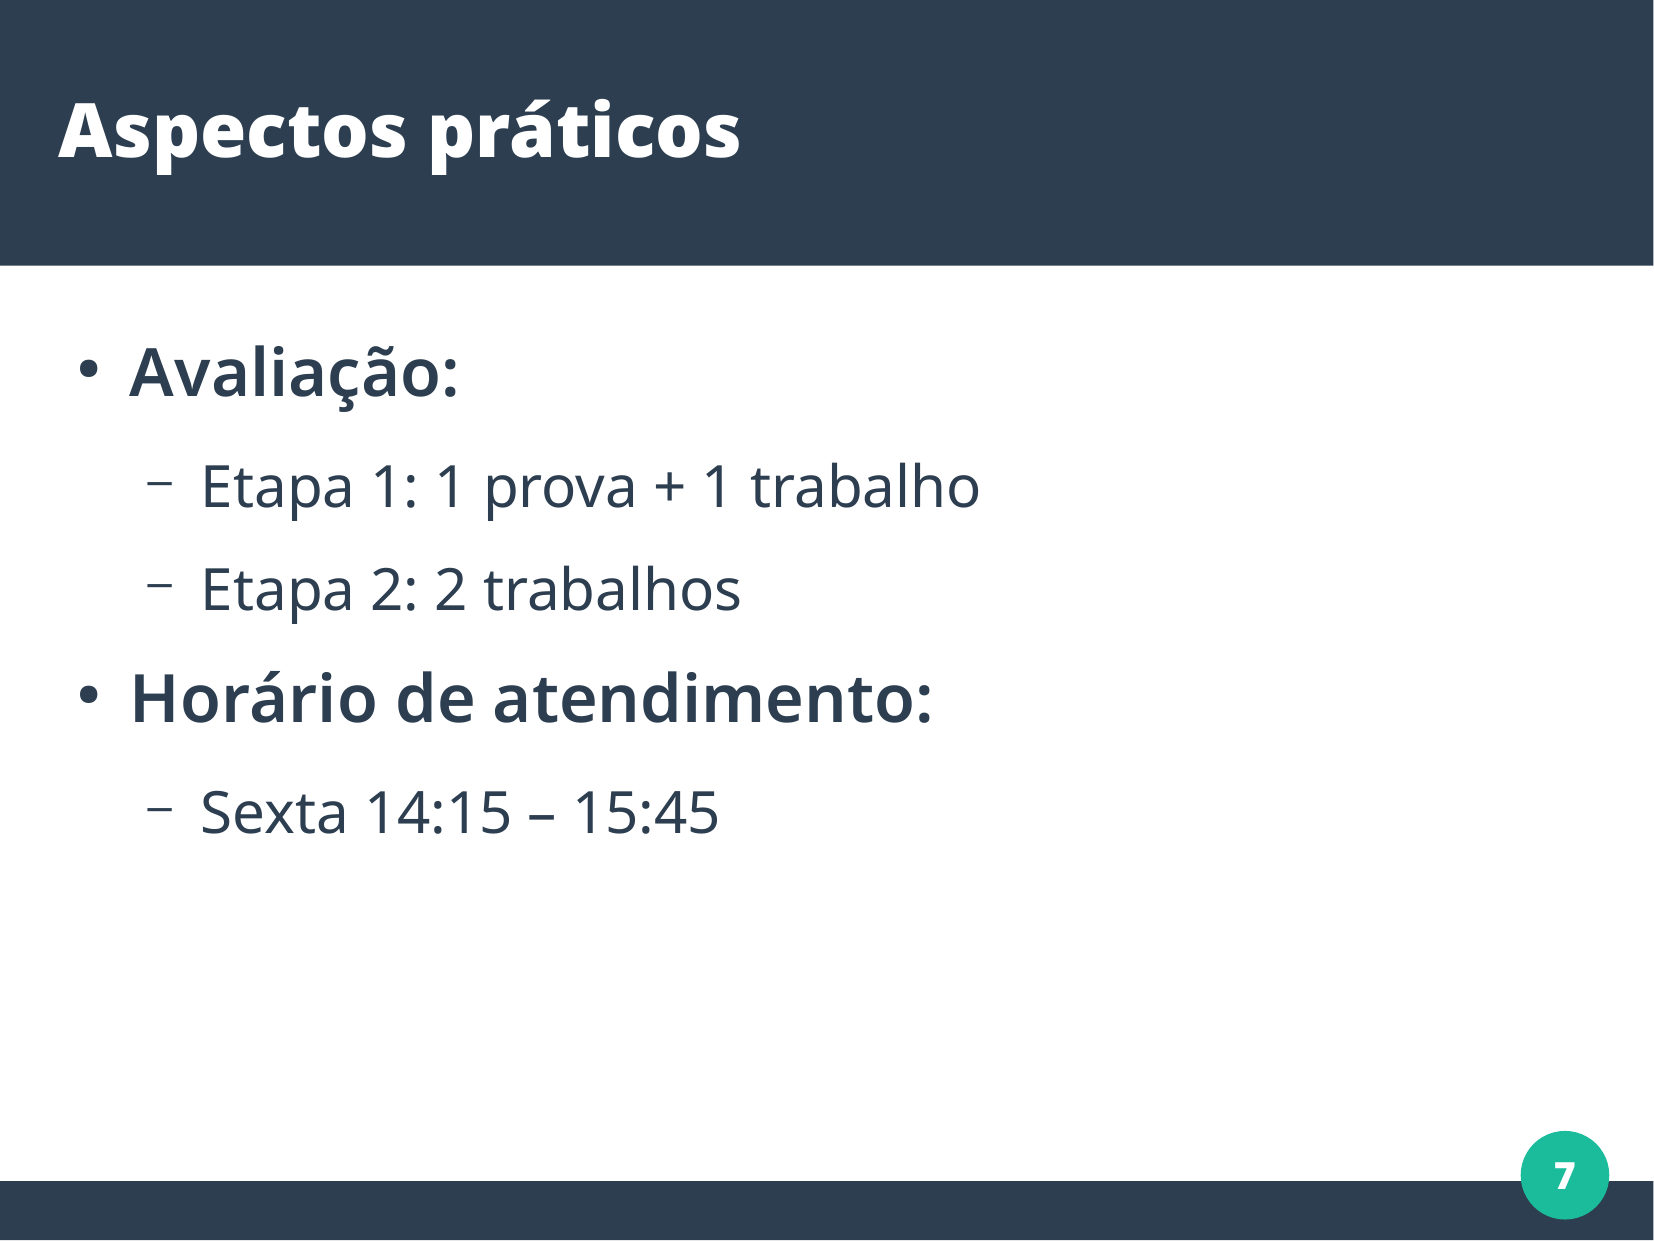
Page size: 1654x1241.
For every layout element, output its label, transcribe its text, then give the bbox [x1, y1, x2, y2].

list Avaliação: Etapa 1: 1 prova + 1 trabalho Etapa 2: 2 trabalhos Horário de atendimento: Sexta 14:15 – 15:45 [59, 324, 1595, 1152]
title Aspectos práticos [59, 49, 1595, 207]
